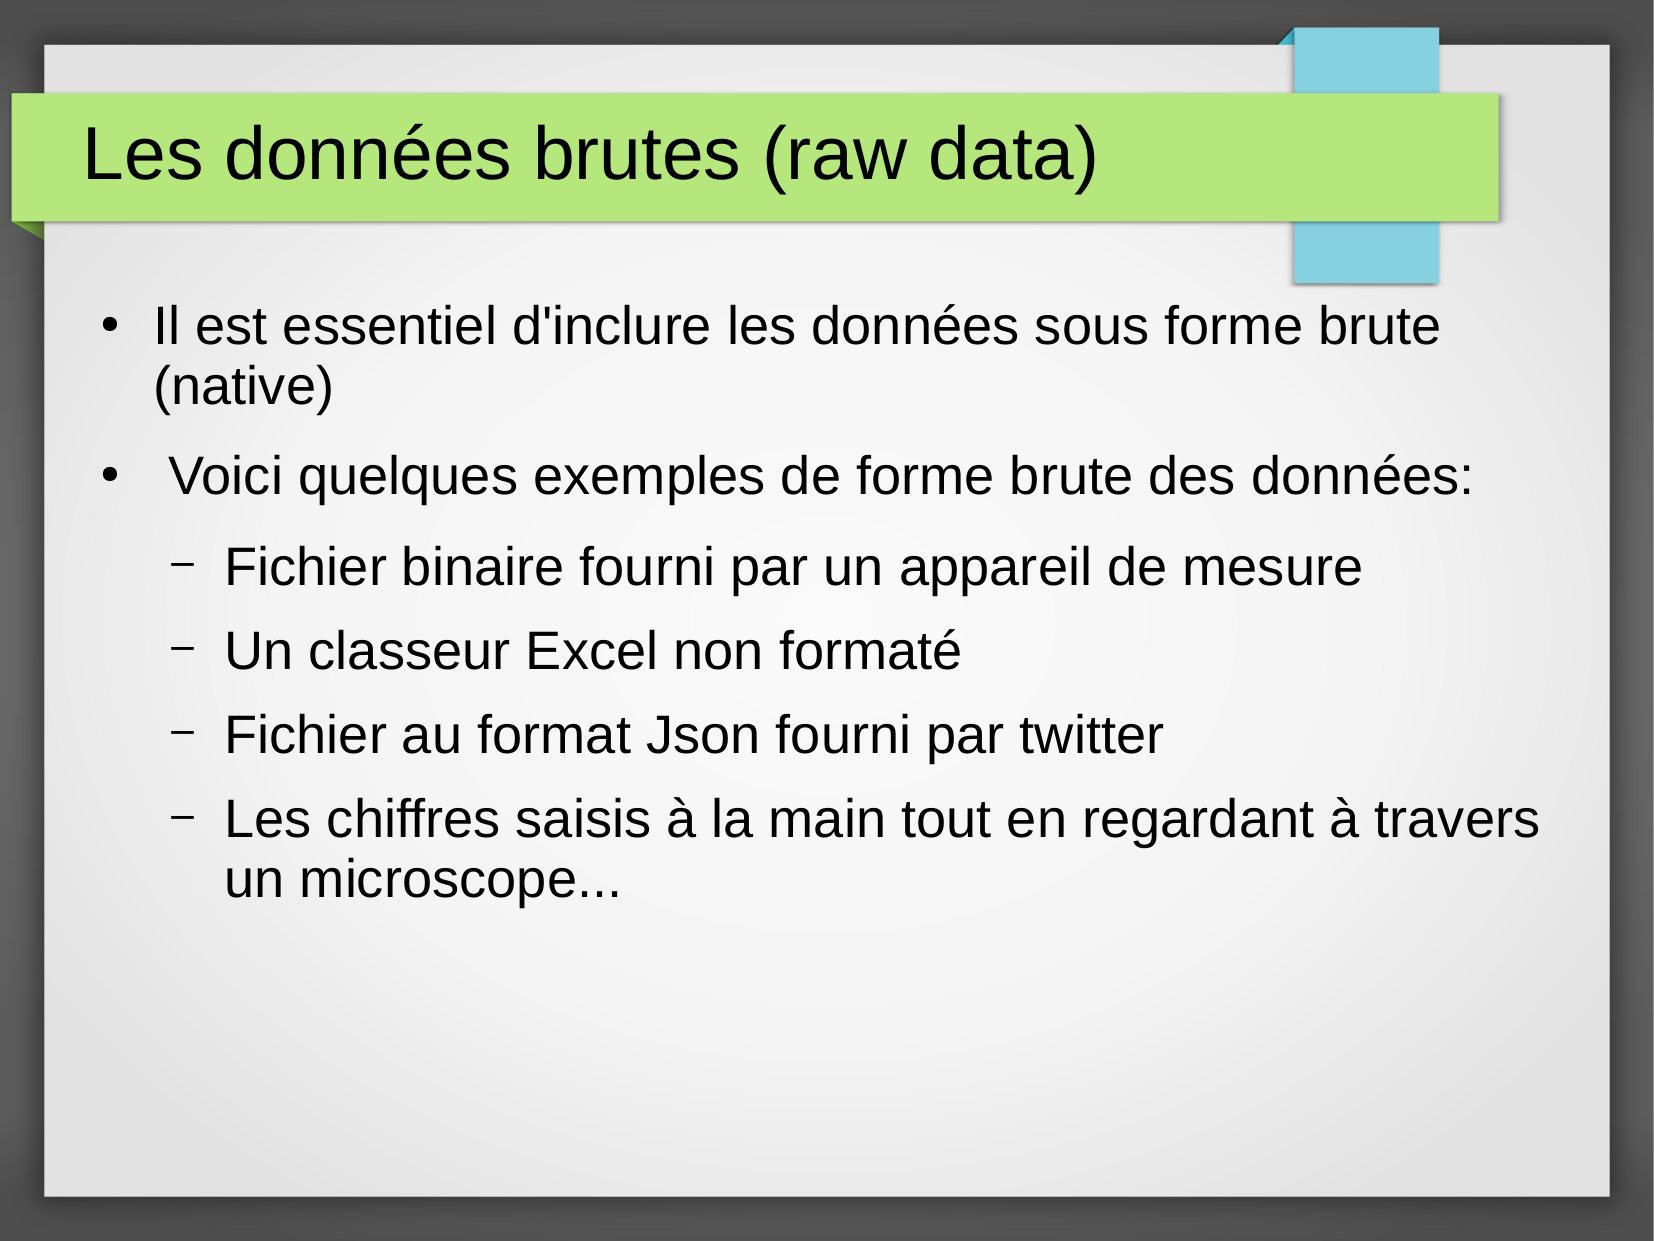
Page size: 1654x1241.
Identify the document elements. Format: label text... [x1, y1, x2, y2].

picture [0, 0, 1654, 1241]
list Il est essentiel d'inclure les données sous forme brute (native) Voici quelques exemples de forme brute des données: Fichier binaire fourni par un appareil de mesure Un classeur Excel non formaté Fichier au format Json fourni par twitter Les chiffres saisis à la main tout en regardant à travers un microscope... [82, 295, 1571, 1015]
title Les données brutes (raw data) [82, 94, 1264, 213]
